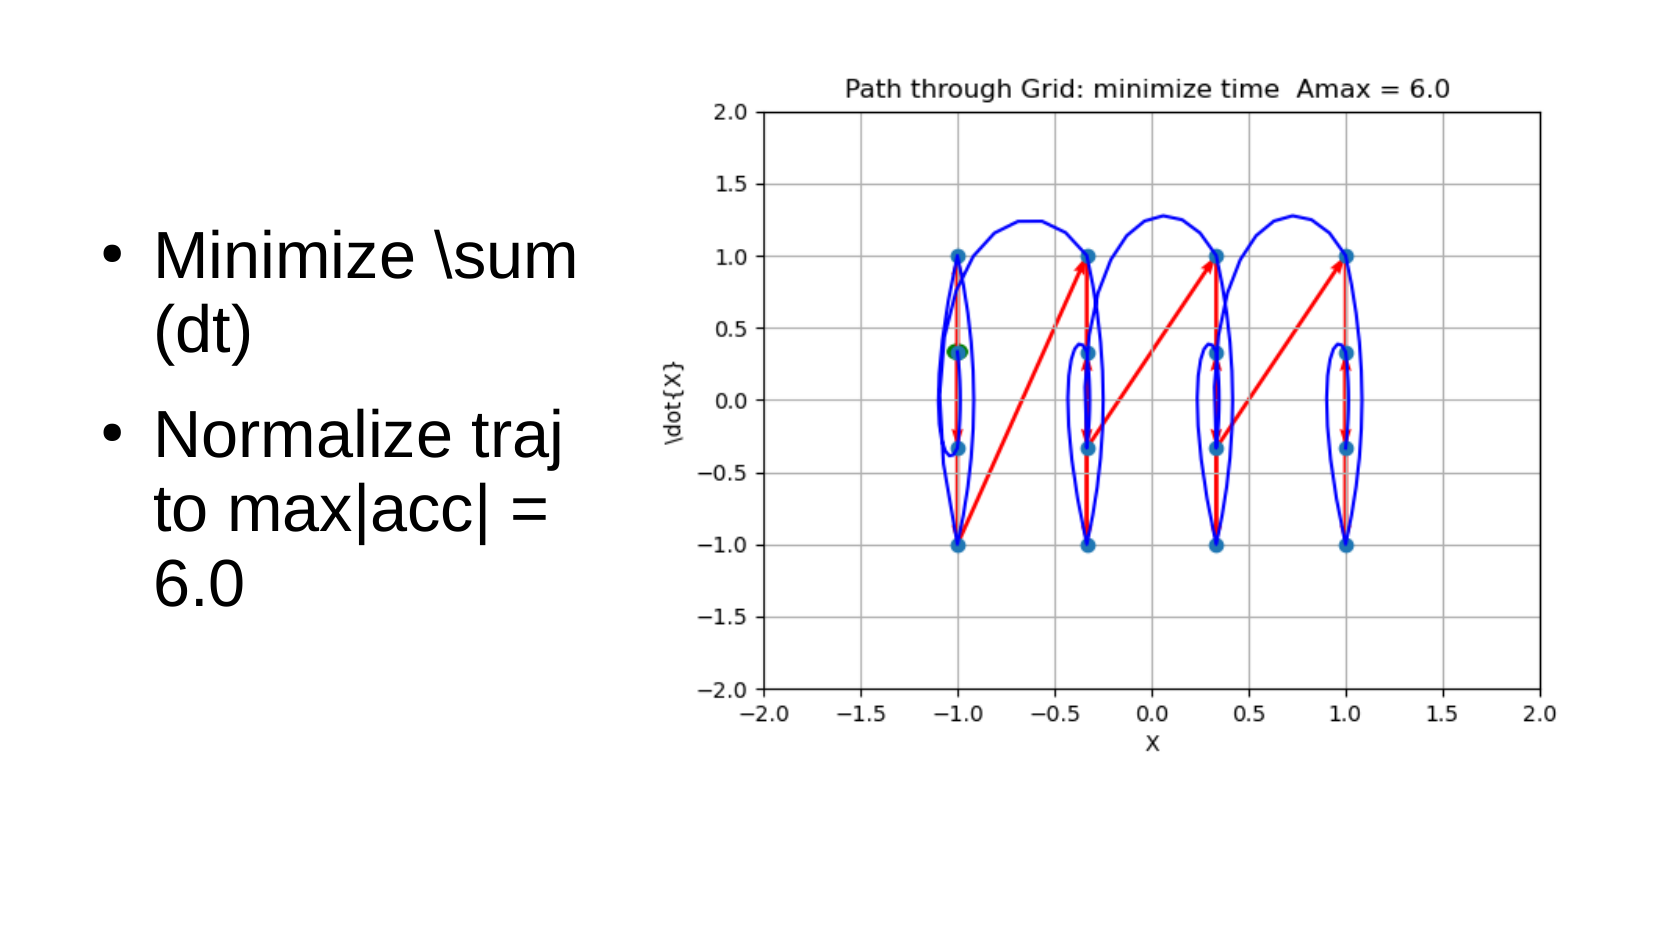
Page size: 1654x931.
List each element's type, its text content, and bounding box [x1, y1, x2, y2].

picture [654, 37, 1576, 770]
list Minimize \sum (dt) Normalize traj to max|acc| = 6.0 [82, 217, 601, 758]
